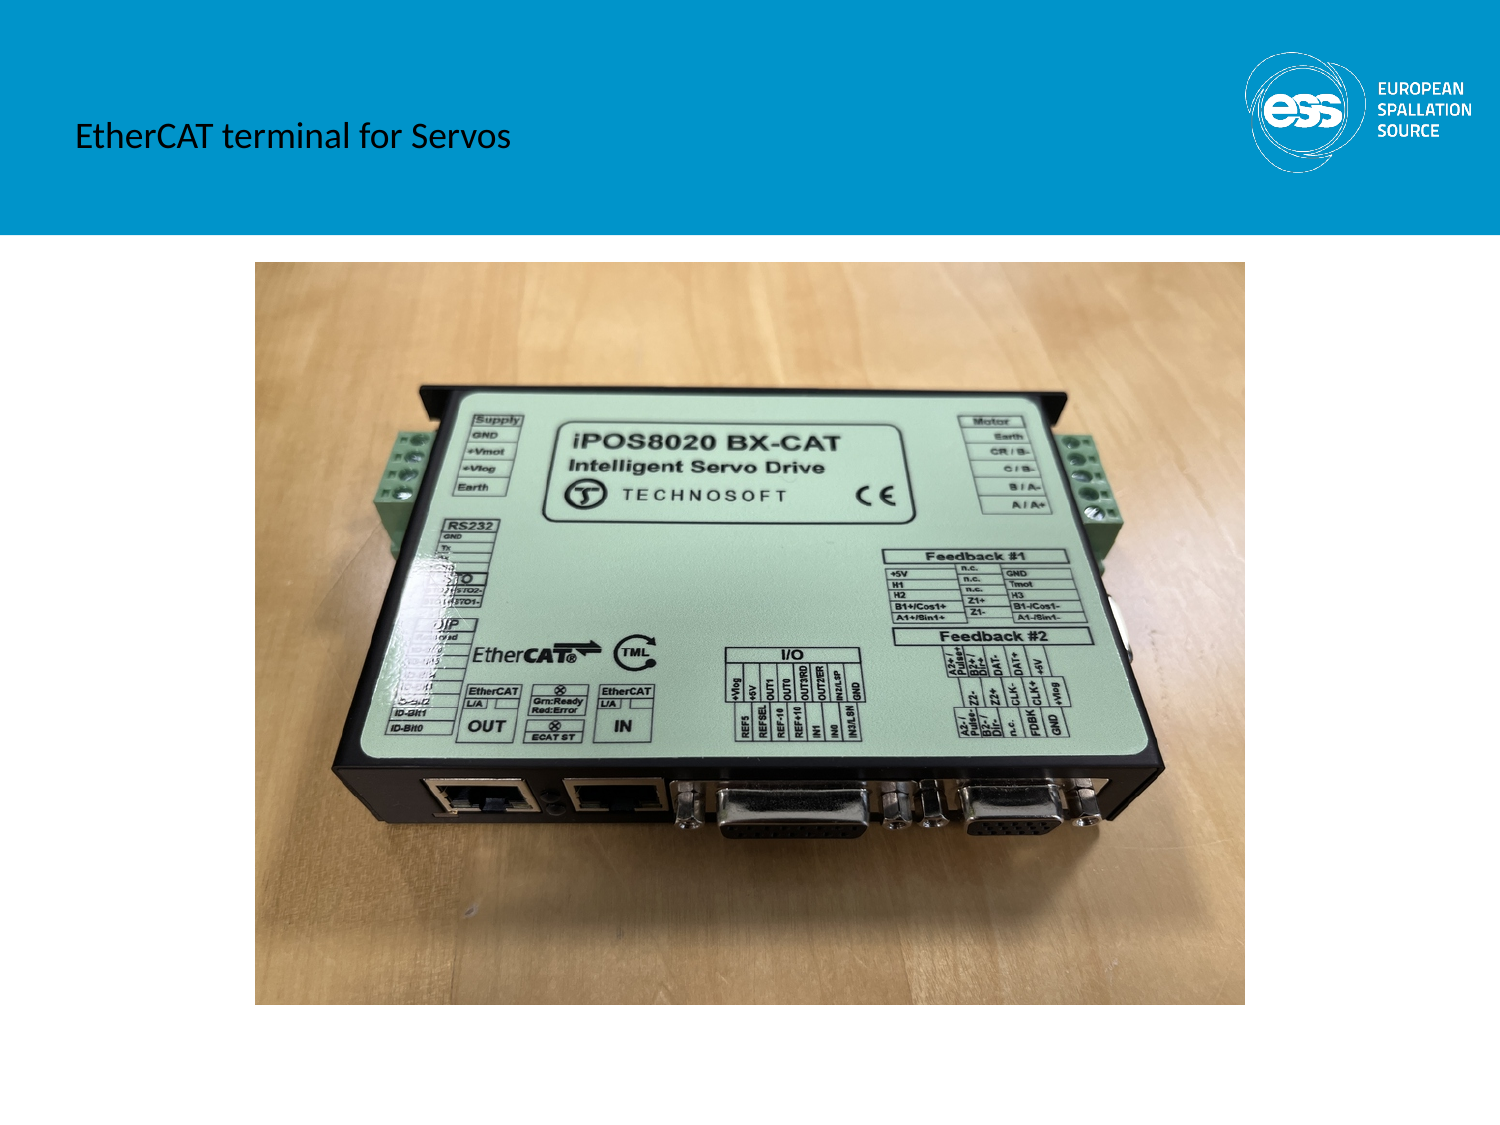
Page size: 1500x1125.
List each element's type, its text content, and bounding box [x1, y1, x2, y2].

picture [1422, 125, 1428, 134]
picture [1409, 104, 1415, 115]
picture [1389, 104, 1393, 115]
picture [1264, 94, 1342, 127]
picture [255, 262, 1245, 1005]
picture [1379, 83, 1385, 94]
picture [1432, 125, 1438, 136]
picture [1436, 104, 1444, 115]
picture [1423, 83, 1430, 94]
picture [1443, 86, 1450, 93]
picture [1398, 109, 1406, 115]
picture [1454, 83, 1458, 94]
picture [1400, 83, 1407, 94]
picture [1418, 104, 1423, 115]
title EtherCAT terminal for Servos [75, 45, 1247, 233]
